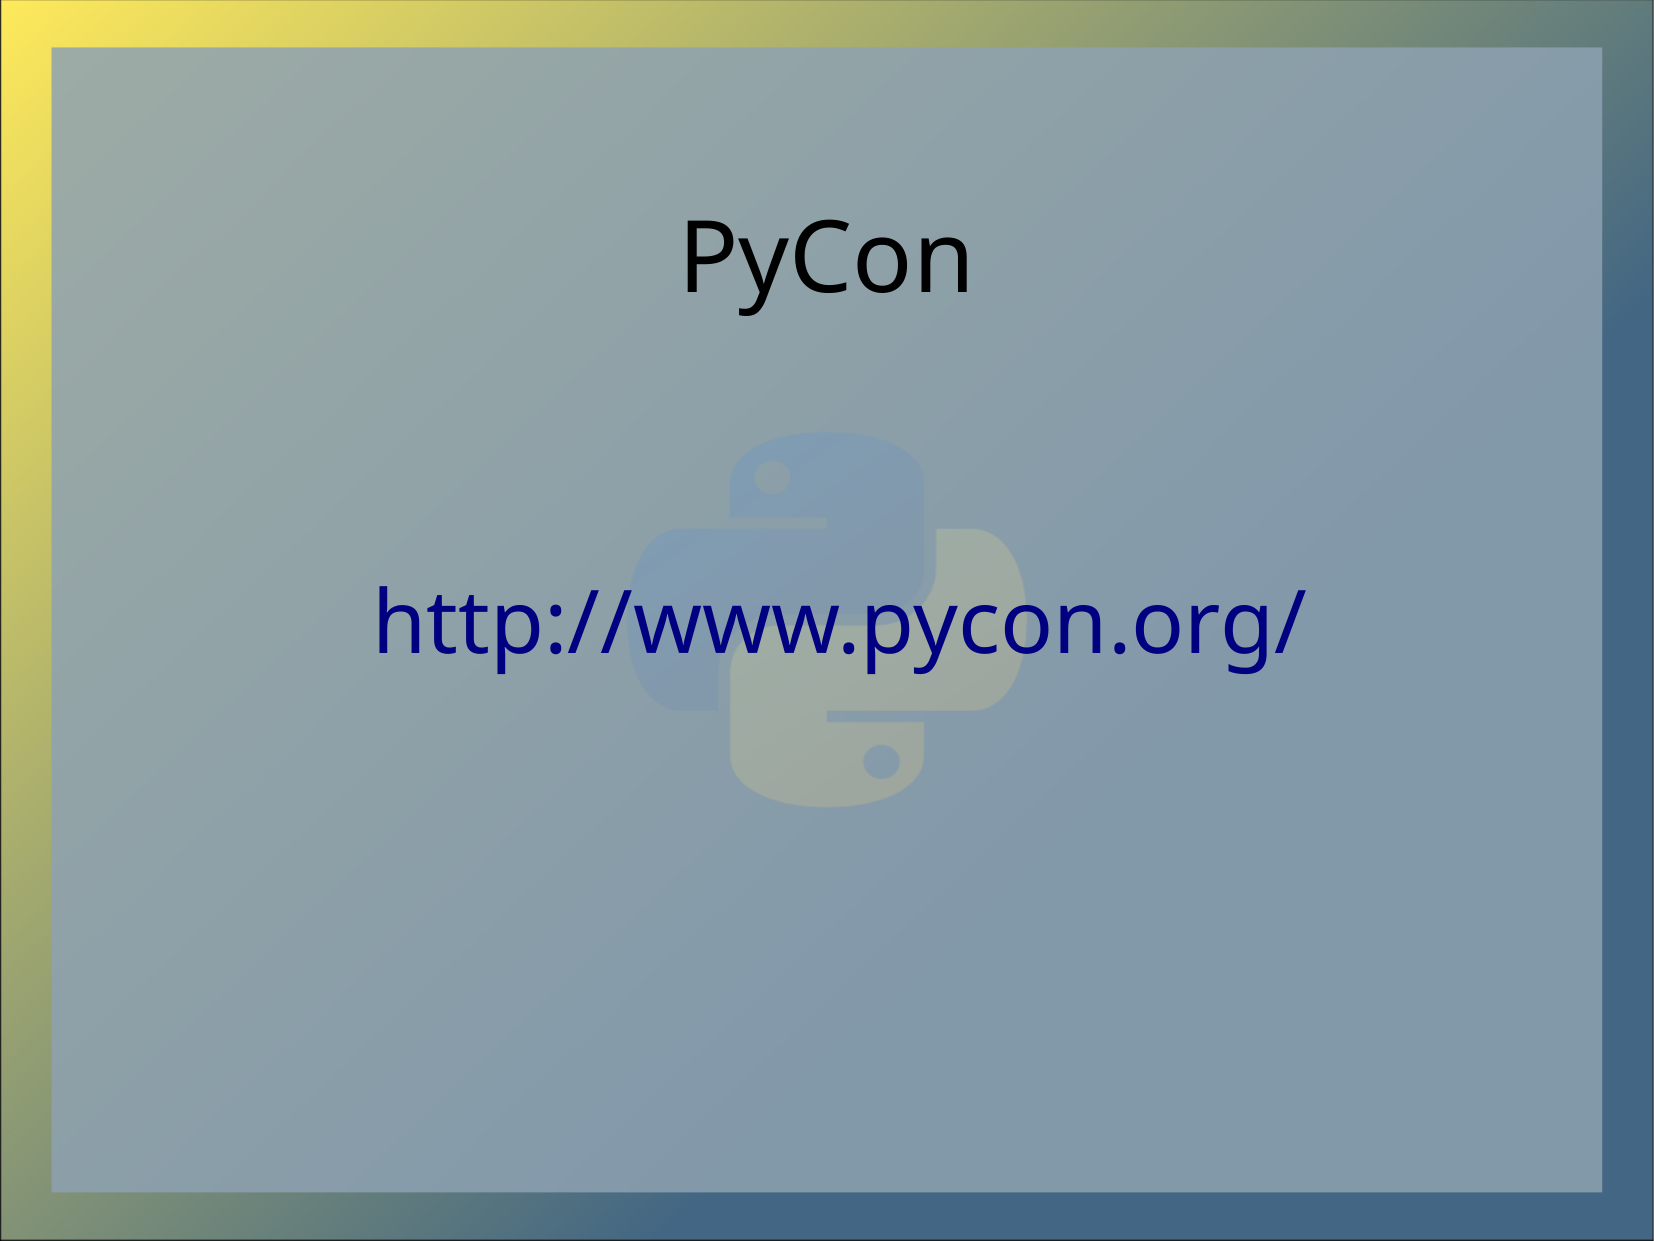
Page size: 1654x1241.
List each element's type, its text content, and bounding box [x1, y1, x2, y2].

picture [0, 0, 1654, 1241]
title PyCon [82, 150, 1571, 358]
list http://www.pycon.org/ [82, 559, 1571, 681]
